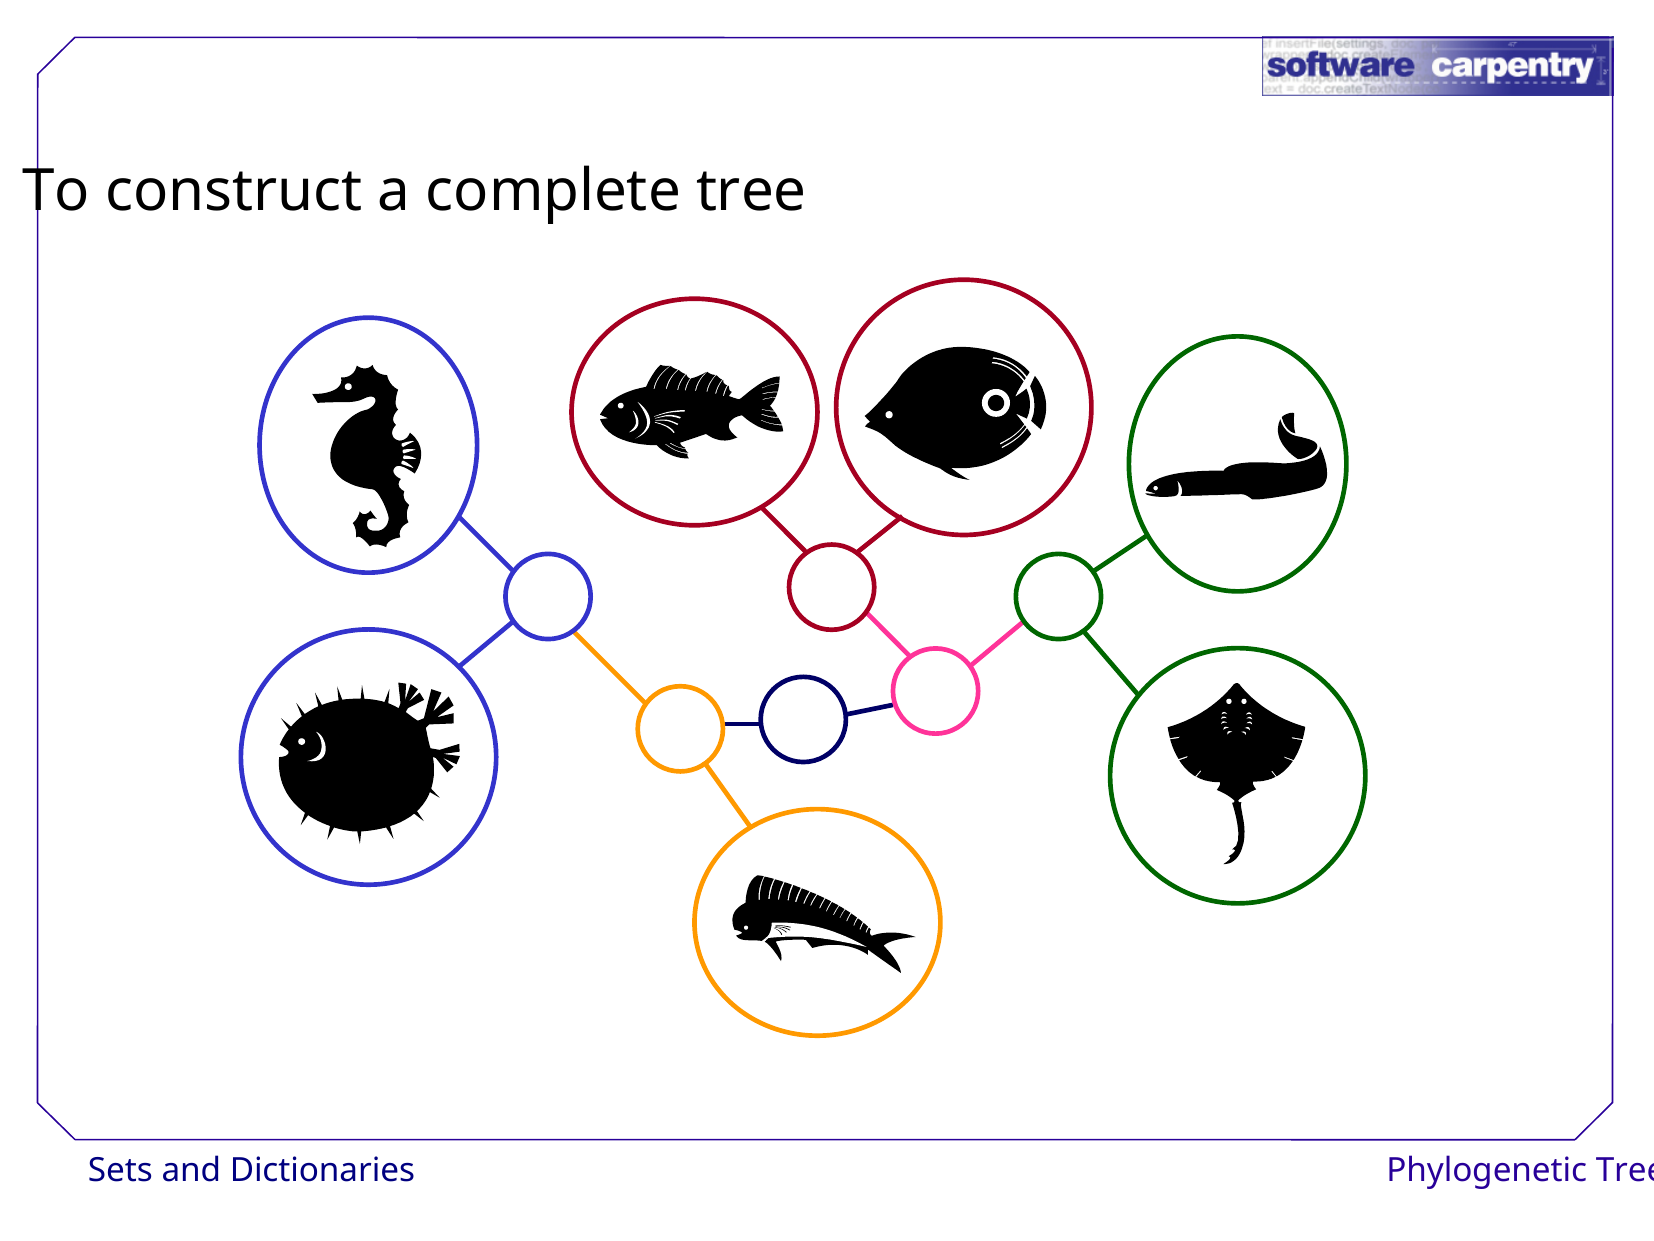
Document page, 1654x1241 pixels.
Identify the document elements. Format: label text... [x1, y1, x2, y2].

picture [600, 364, 784, 460]
picture [1145, 411, 1328, 501]
picture [1167, 683, 1306, 866]
picture [732, 875, 916, 973]
picture [276, 682, 460, 845]
picture [1262, 36, 1614, 96]
text_box To construct a complete tree [7, 109, 972, 231]
picture [312, 364, 425, 548]
picture [864, 346, 1048, 480]
